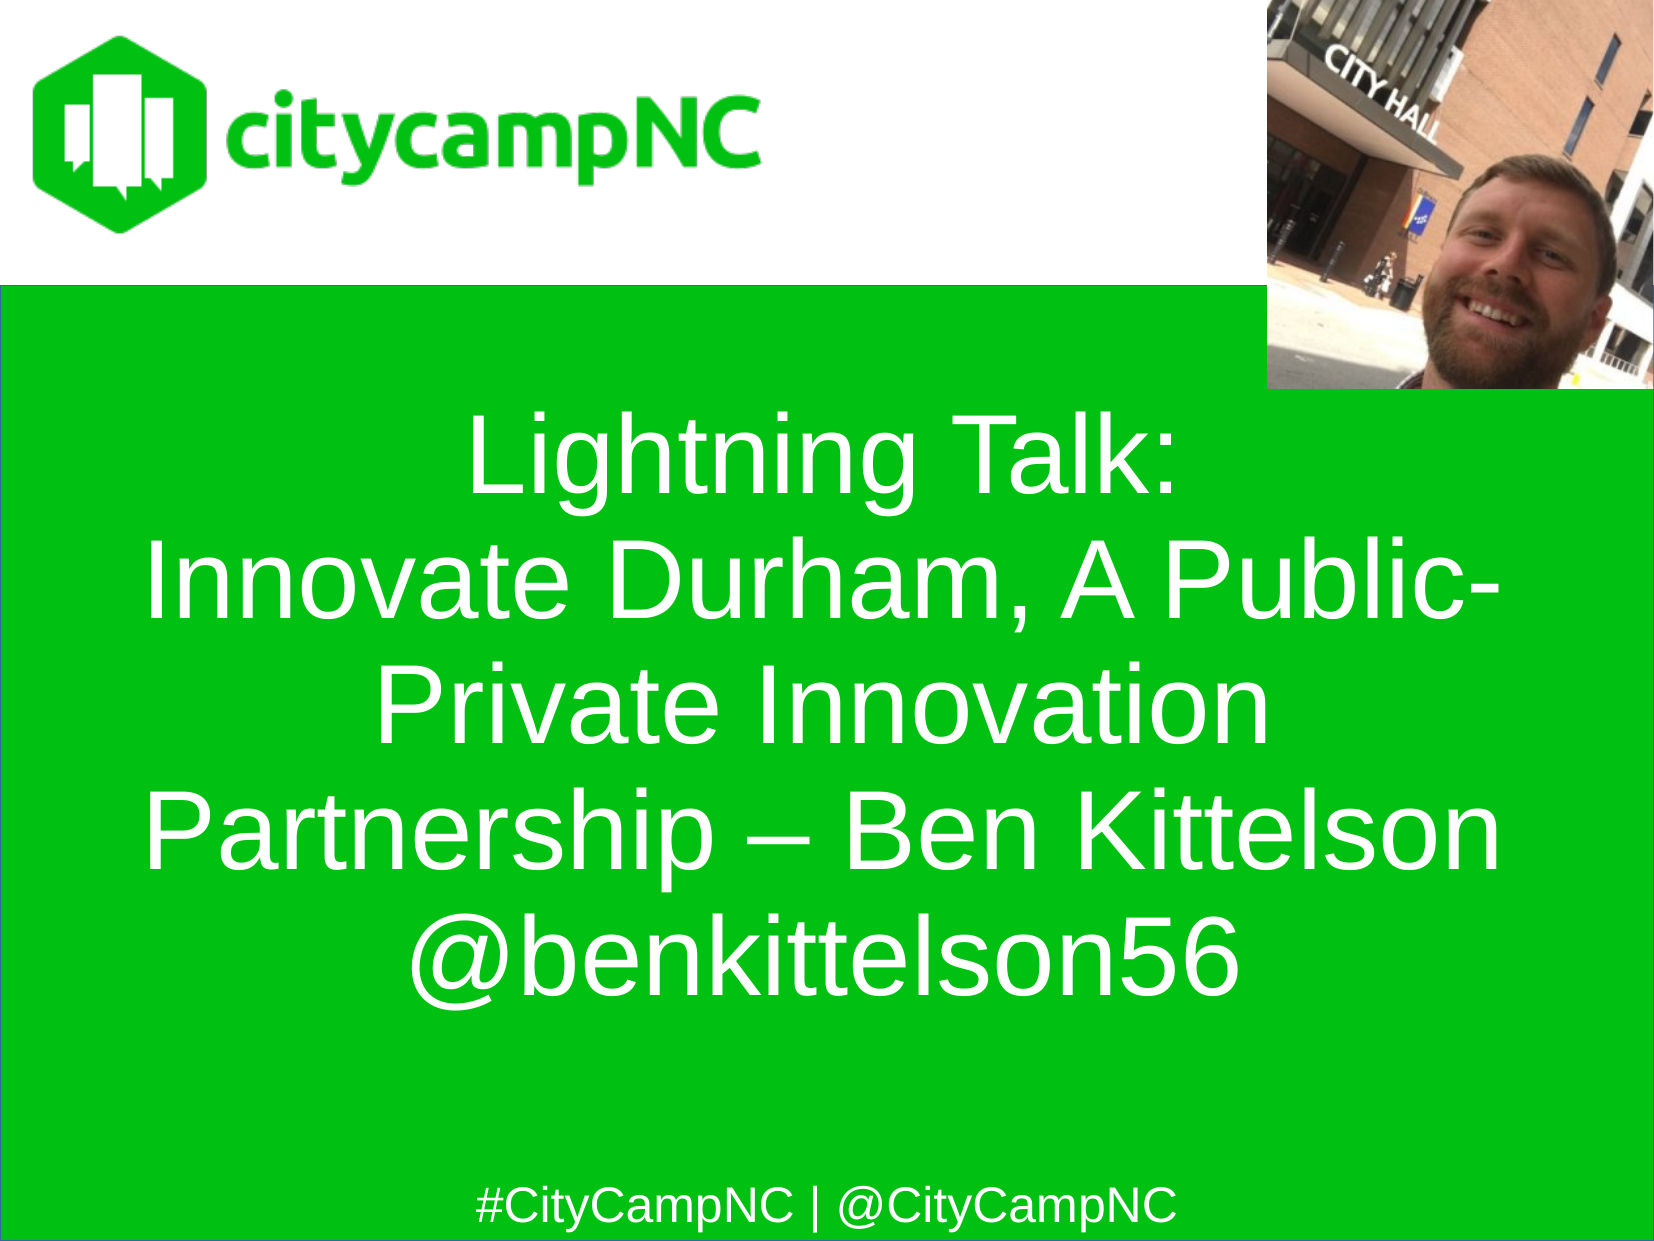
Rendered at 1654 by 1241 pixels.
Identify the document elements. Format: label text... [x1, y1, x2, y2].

picture [0, 3, 794, 267]
picture [1267, 0, 1654, 389]
subtitle Lightning Talk: Innovate Durham, A Public-Private Innovation Partnership – Ben Kittelson @benkittelson56 [75, 315, 1571, 1096]
